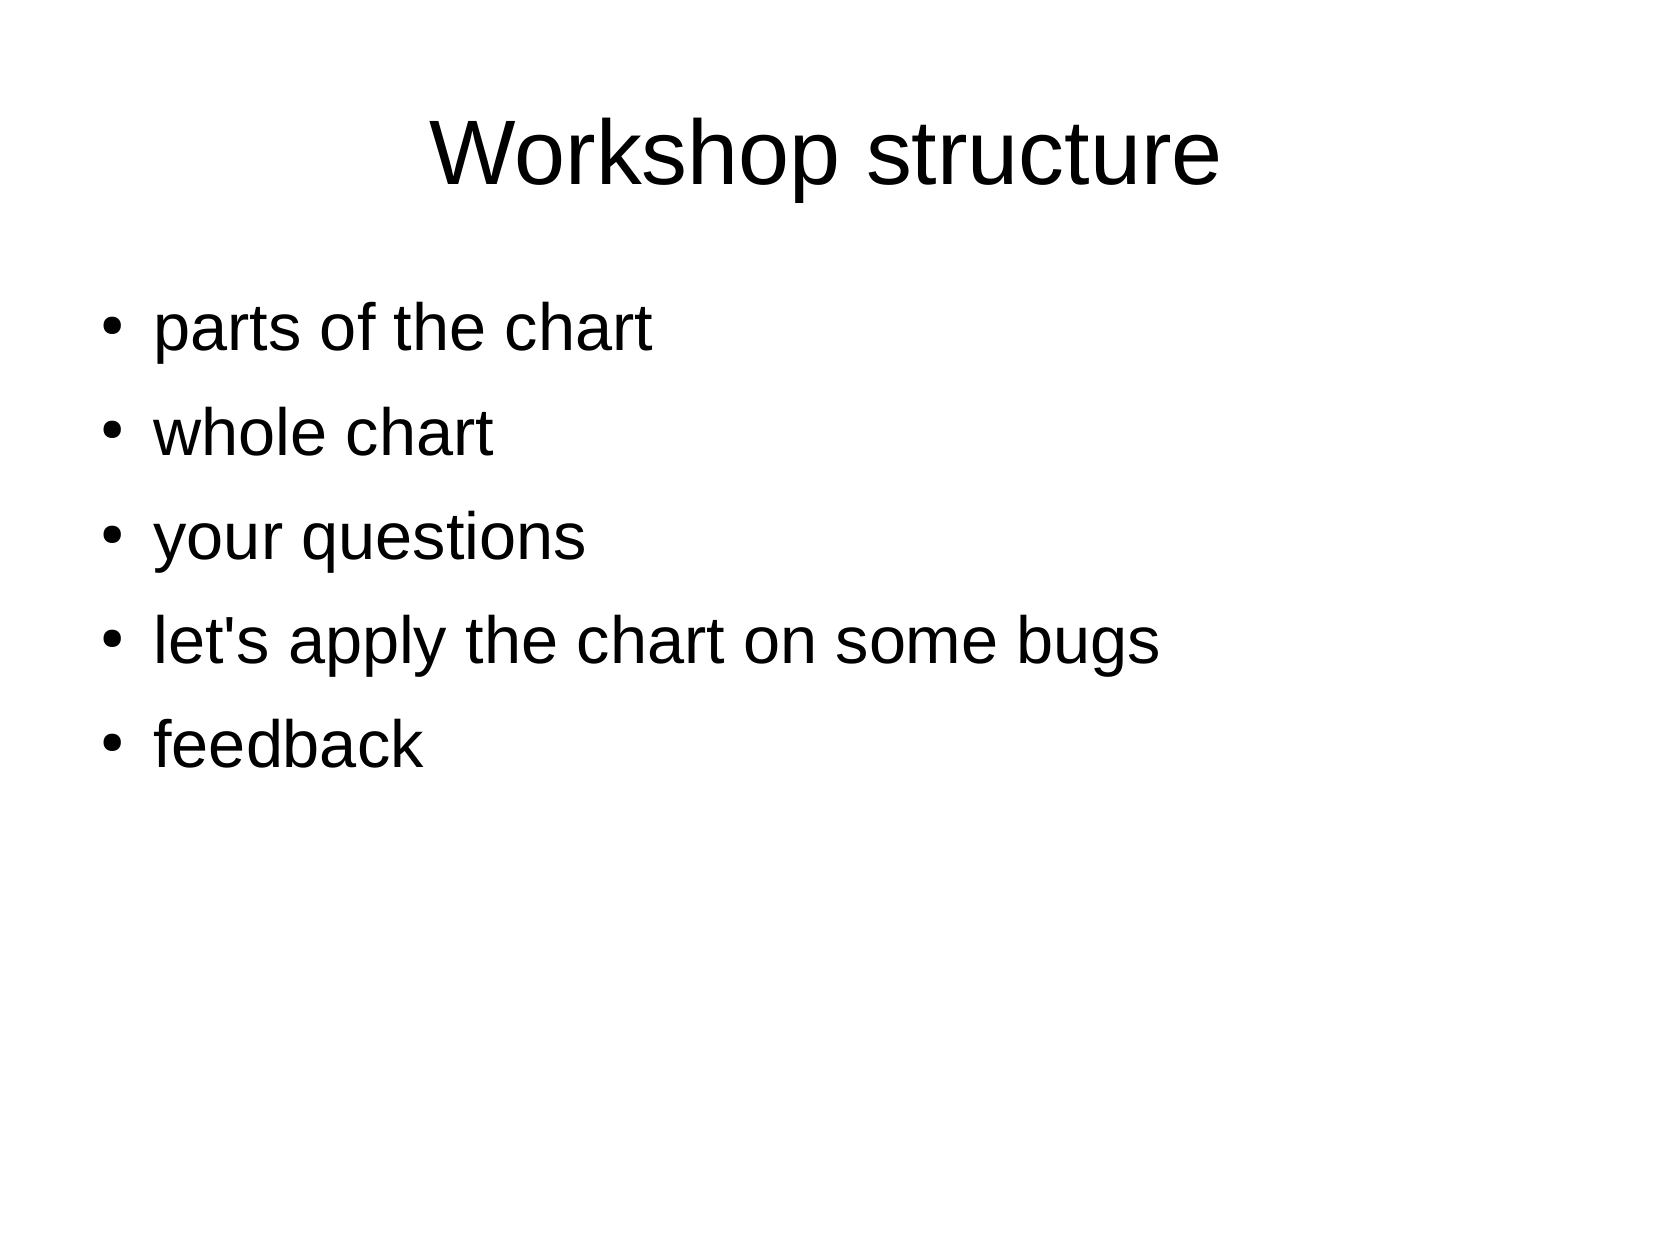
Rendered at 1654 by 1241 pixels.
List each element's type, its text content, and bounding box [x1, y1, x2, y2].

title Workshop structure [82, 49, 1571, 257]
list parts of the chart whole chart your questions let's apply the chart on some bugs feedback [82, 290, 1571, 1010]
